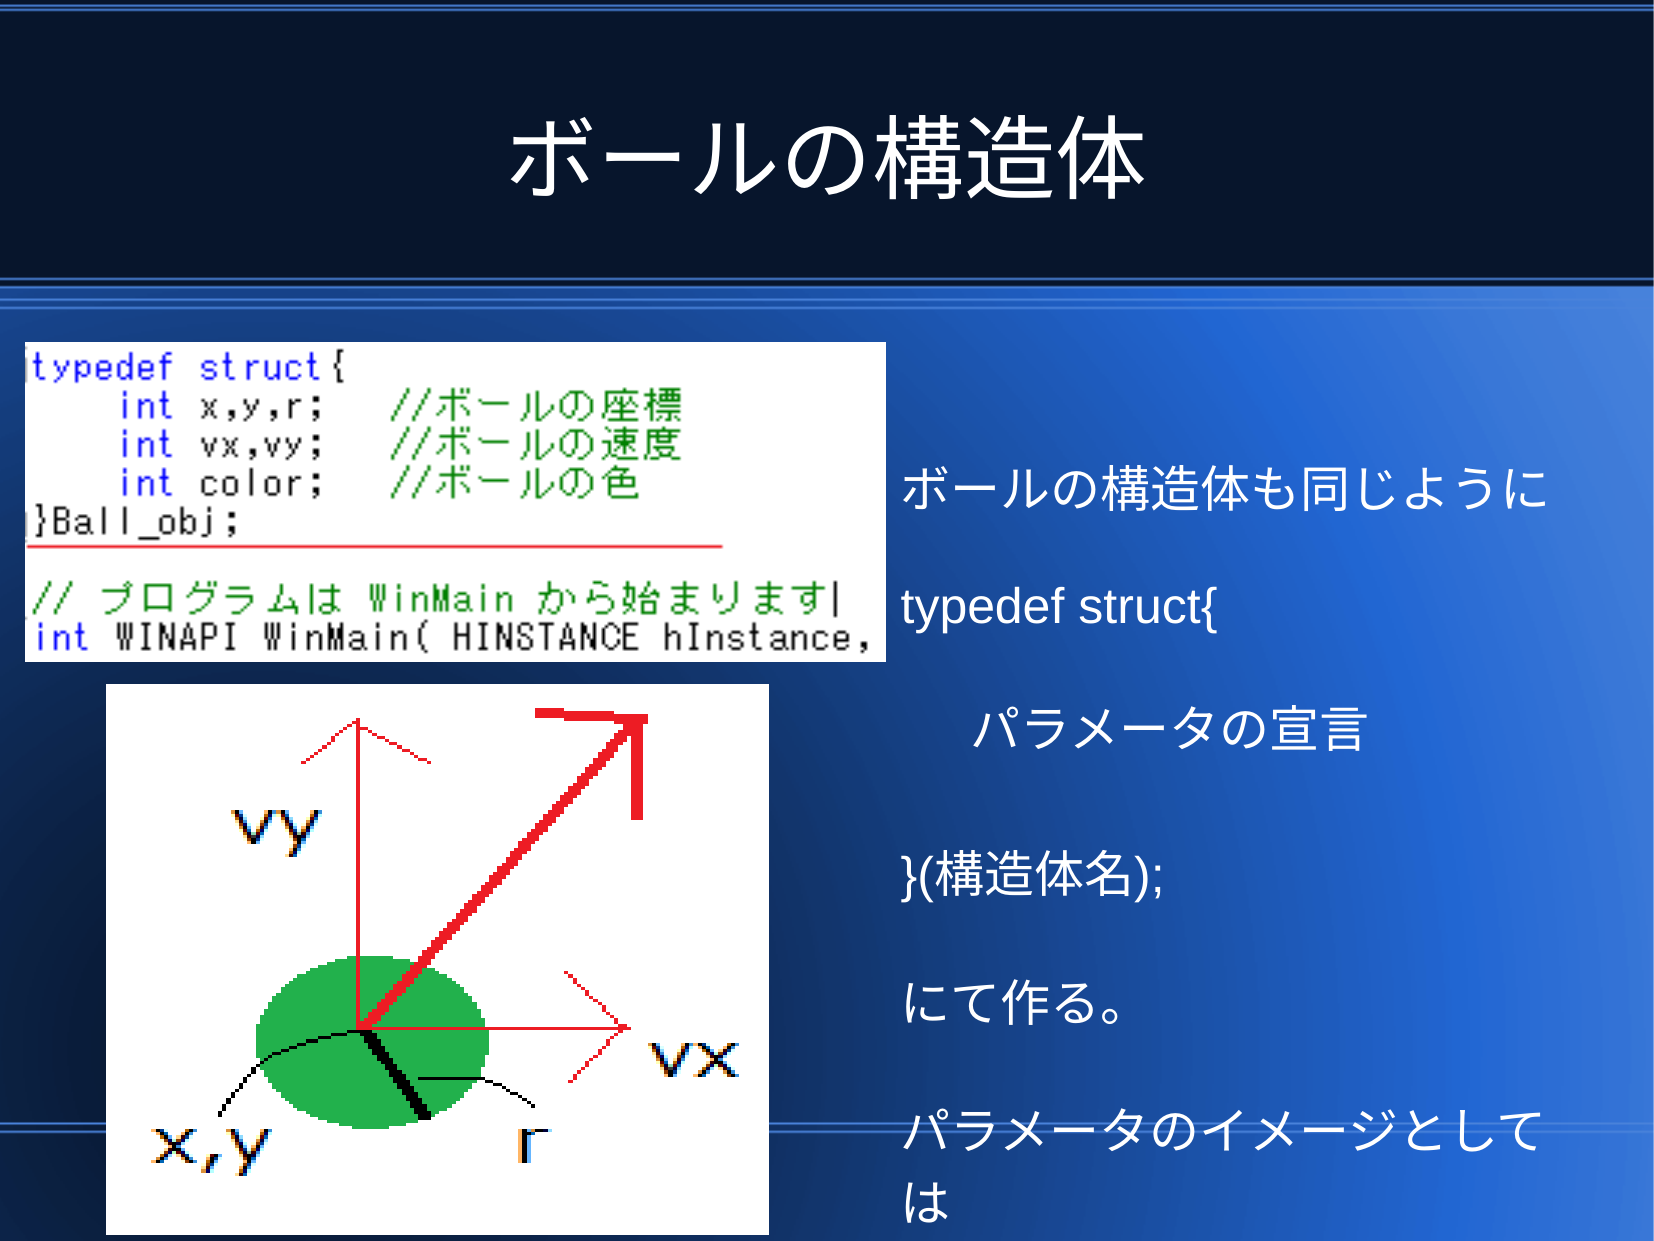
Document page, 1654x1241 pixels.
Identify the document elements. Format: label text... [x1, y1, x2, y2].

title ボールの構造体 [82, 49, 1571, 257]
text_box ボールの構造体も同じように typedef struct{ パラメータの宣言 }(構造体名); にて作る。 パラメータのイメージとしては 左図を参照 [885, 442, 1583, 1134]
picture [0, 0, 1654, 1241]
